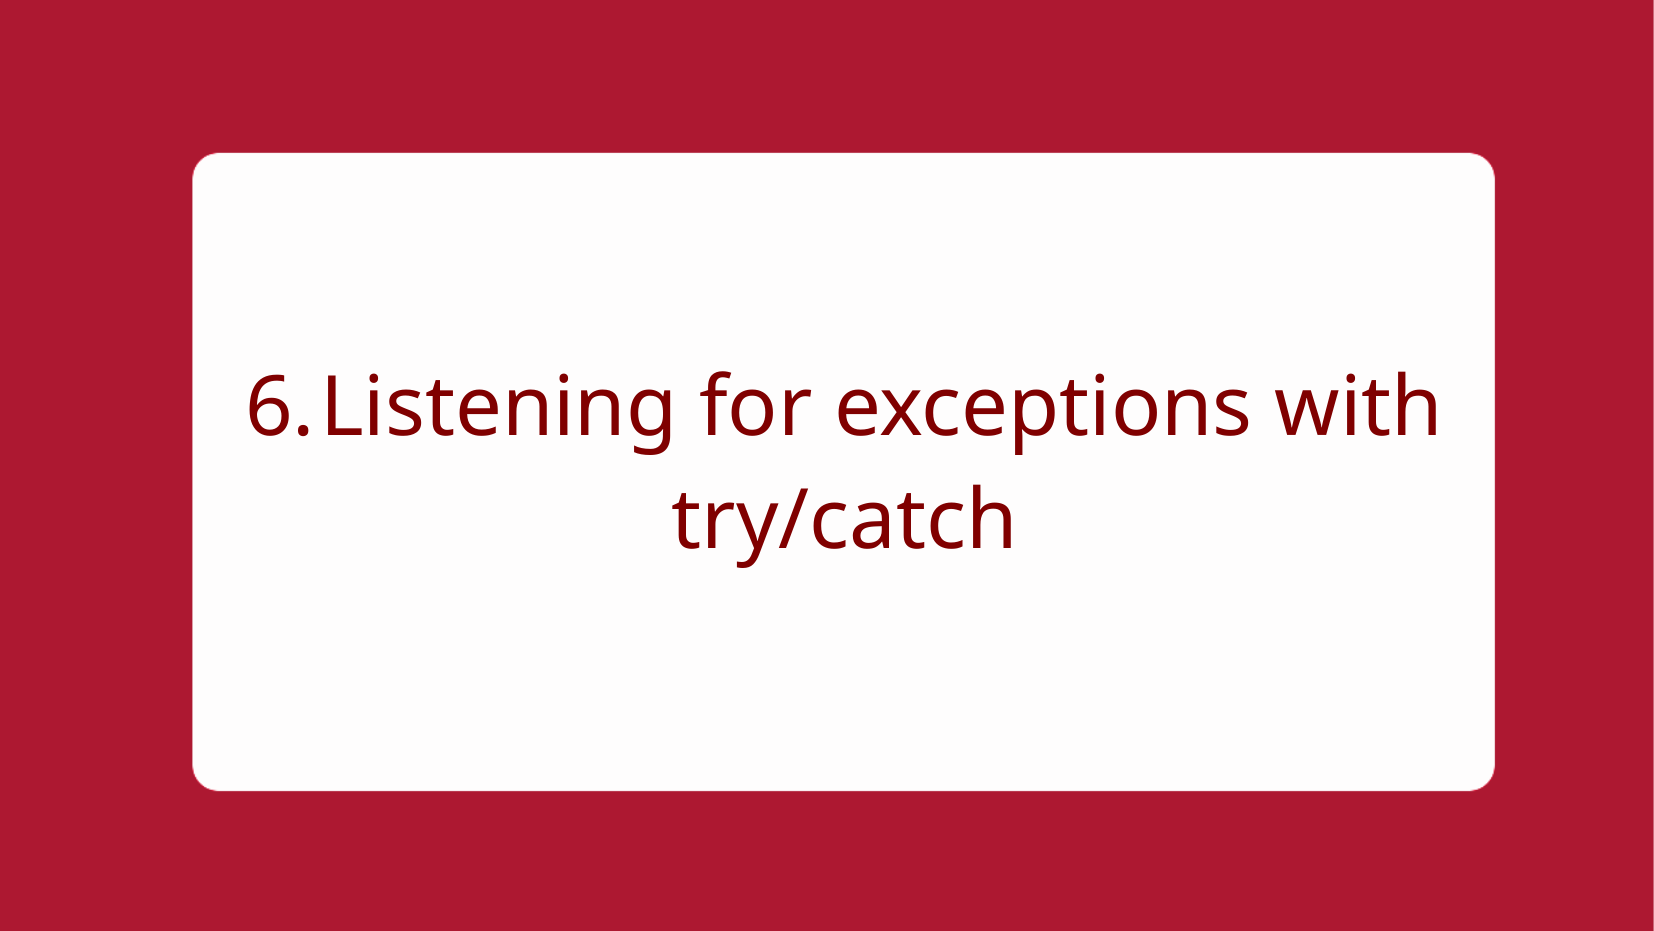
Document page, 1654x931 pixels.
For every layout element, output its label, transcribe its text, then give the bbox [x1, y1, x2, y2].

title 6. Listening for exceptions with try/catch [201, 396, 1488, 524]
picture [0, 0, 1654, 931]
